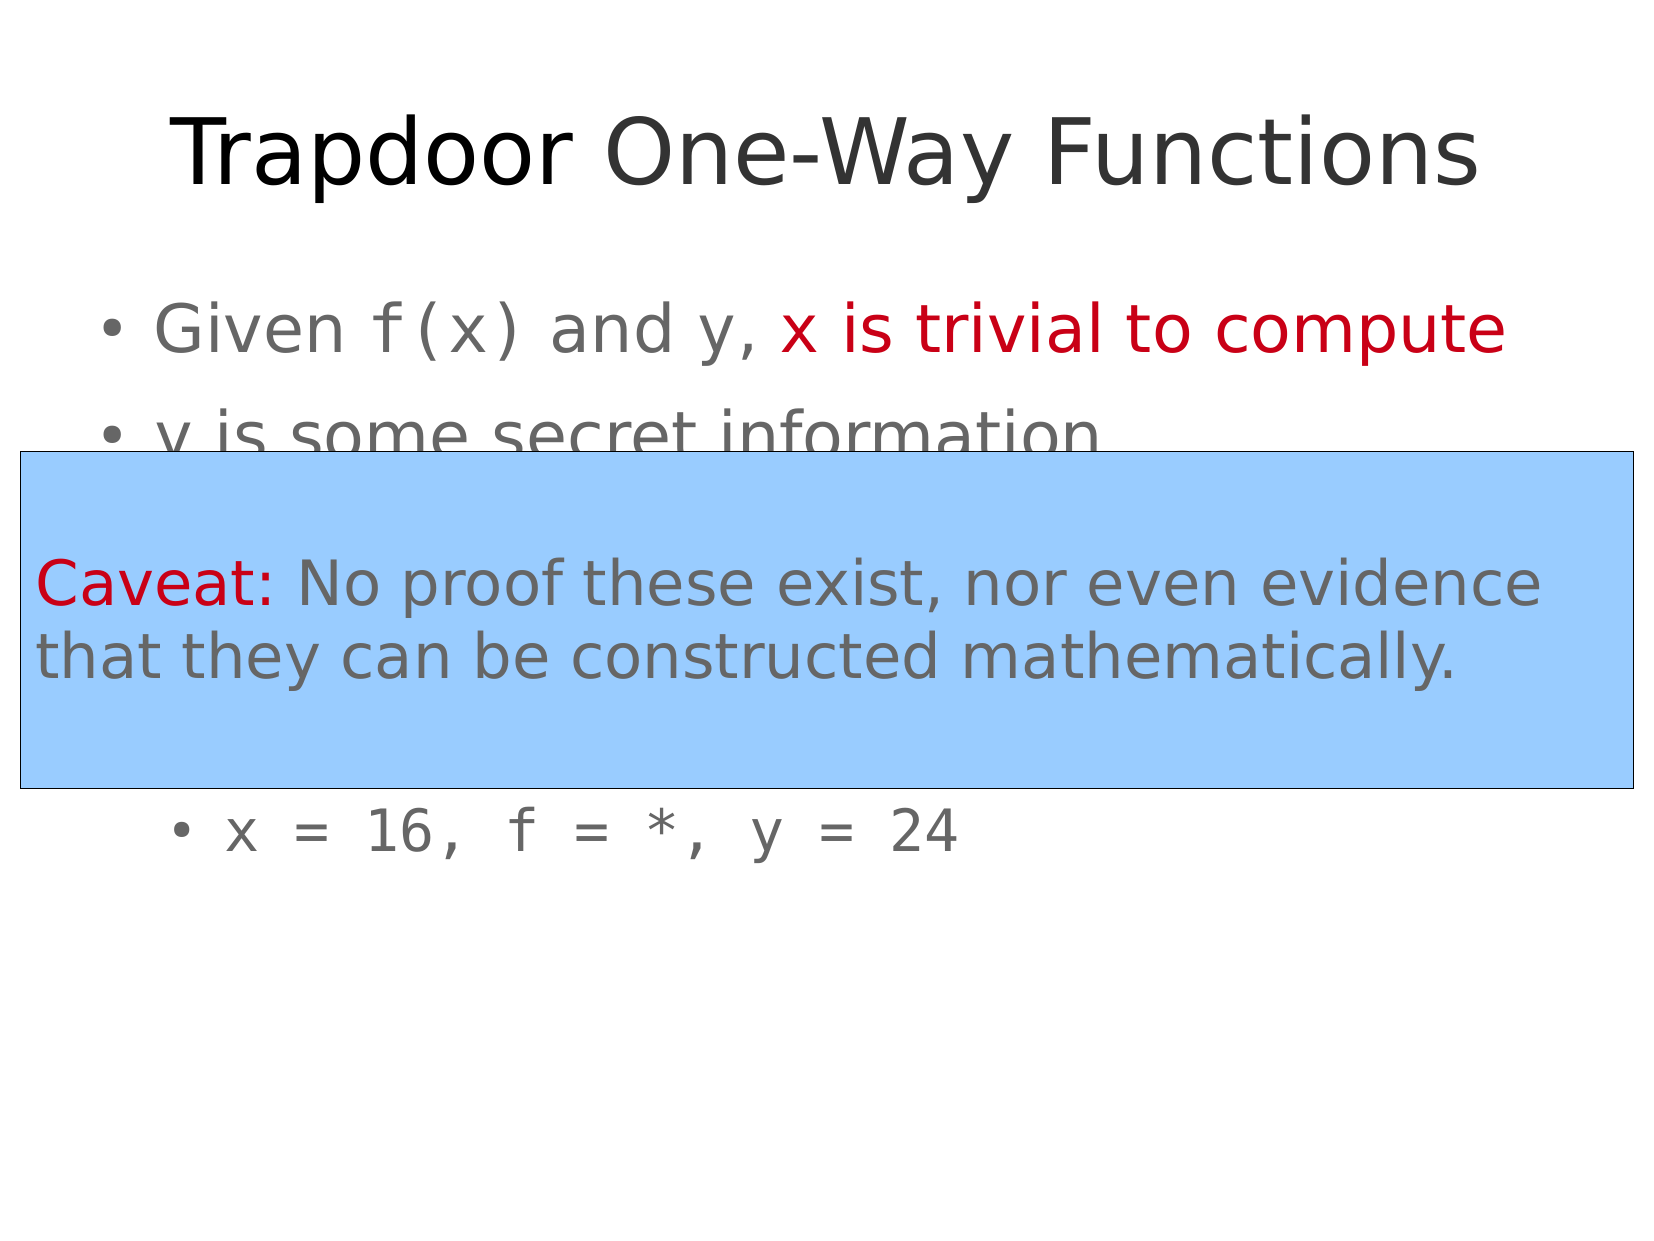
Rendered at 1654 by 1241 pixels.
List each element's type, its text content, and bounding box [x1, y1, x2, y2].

text_box Caveat: No proof these exist, nor even evidence that they can be constructed mathematically. [20, 451, 1634, 789]
list Given f(x) and y, x is trivial to compute y is some secret information Example: take apart a x = watch, pieces = f(x), y = assembly instructions Math: 16 * 24 = 384 x = 16, f = *, y = 24 [82, 789, 1571, 1109]
list Given f(x) and y, x is trivial to compute y is some secret information Example: take apart a x = watch, pieces = f(x), y = assembly instructions Math: 16 * 24 = 384 x = 16, f = *, y = 24 [82, 290, 1571, 451]
title Trapdoor One-Way Functions [82, 56, 1571, 250]
